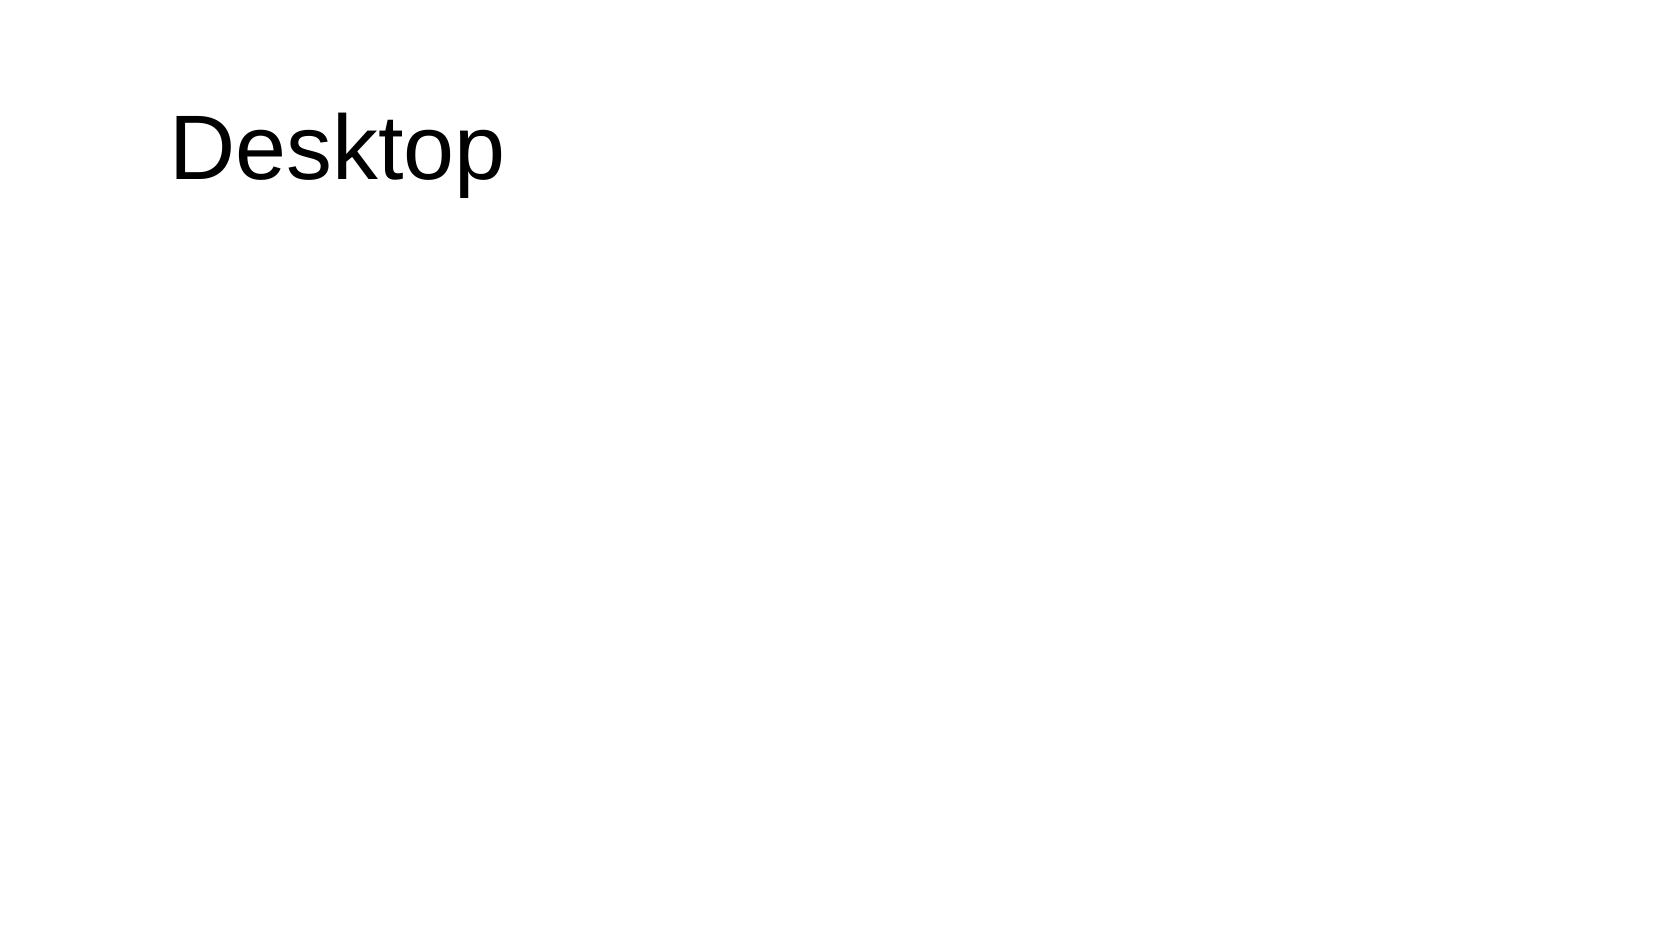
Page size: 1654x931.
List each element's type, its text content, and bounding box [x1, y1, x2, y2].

title Desktop [37, 69, 638, 226]
